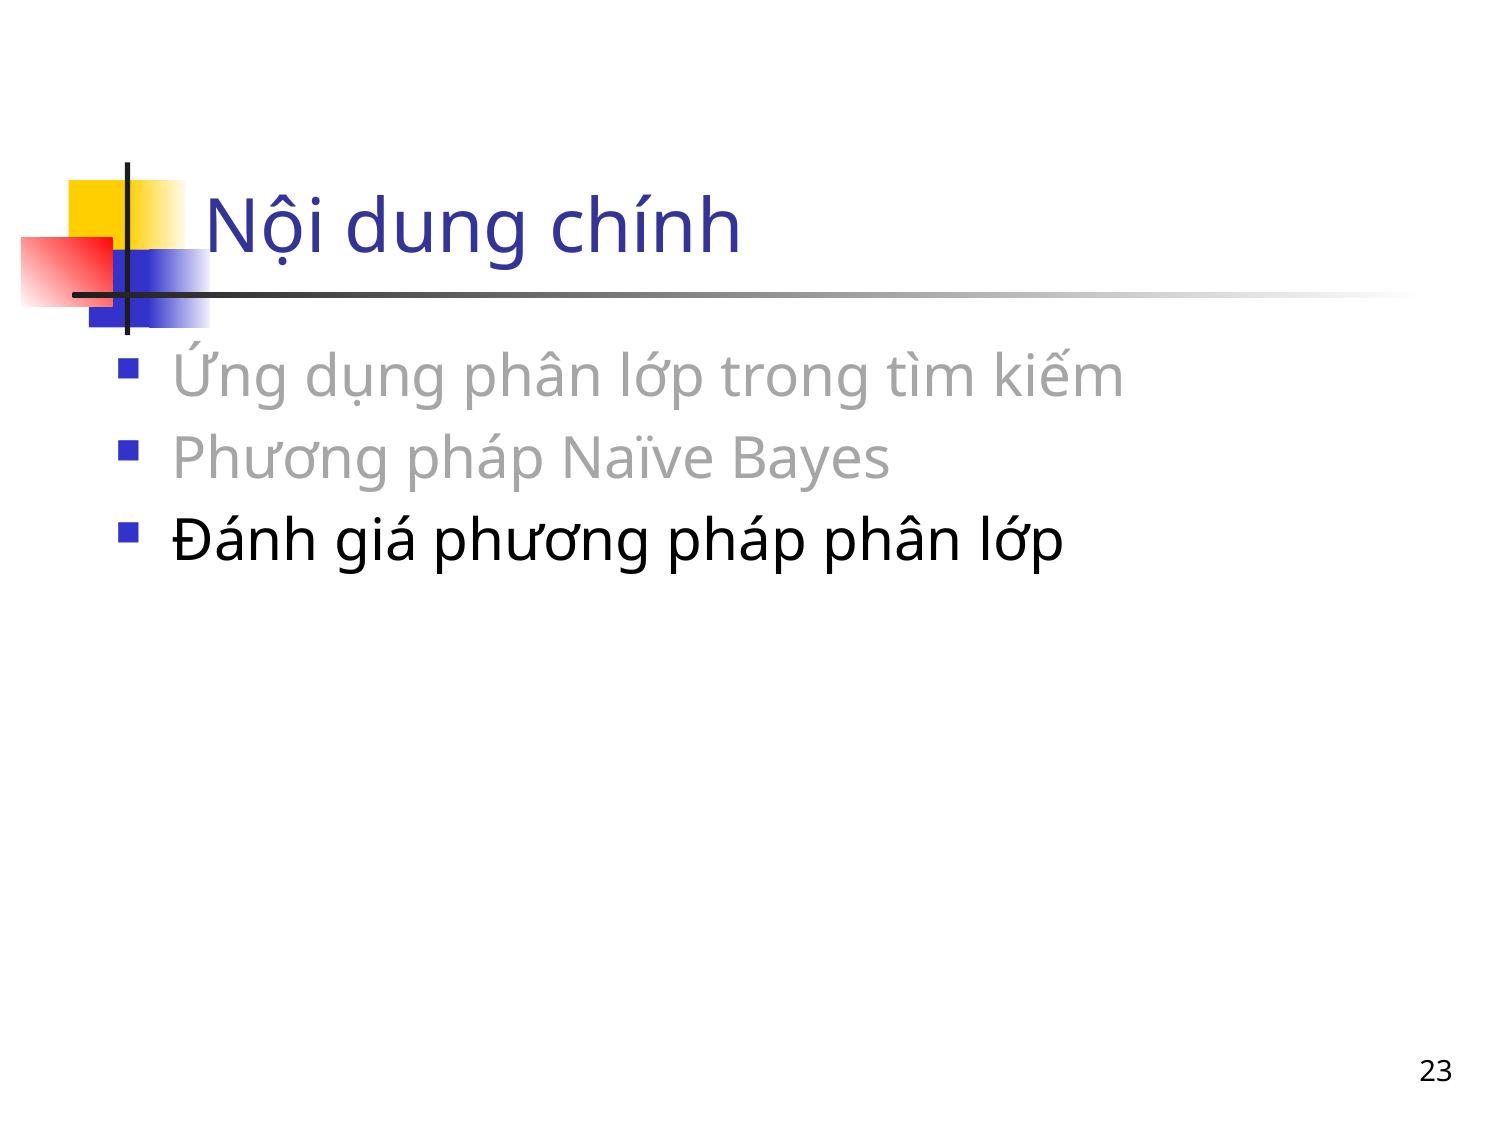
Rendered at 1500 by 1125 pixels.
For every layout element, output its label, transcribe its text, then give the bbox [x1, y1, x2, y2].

slide_number <number> [1155, 1024, 1468, 1100]
list Ứng dụng phân lớp trong tìm kiếm Phương pháp Naïve Bayes Đánh giá phương pháp phân lớp [100, 331, 1469, 1006]
title Nội dung chính [188, 35, 1468, 275]
